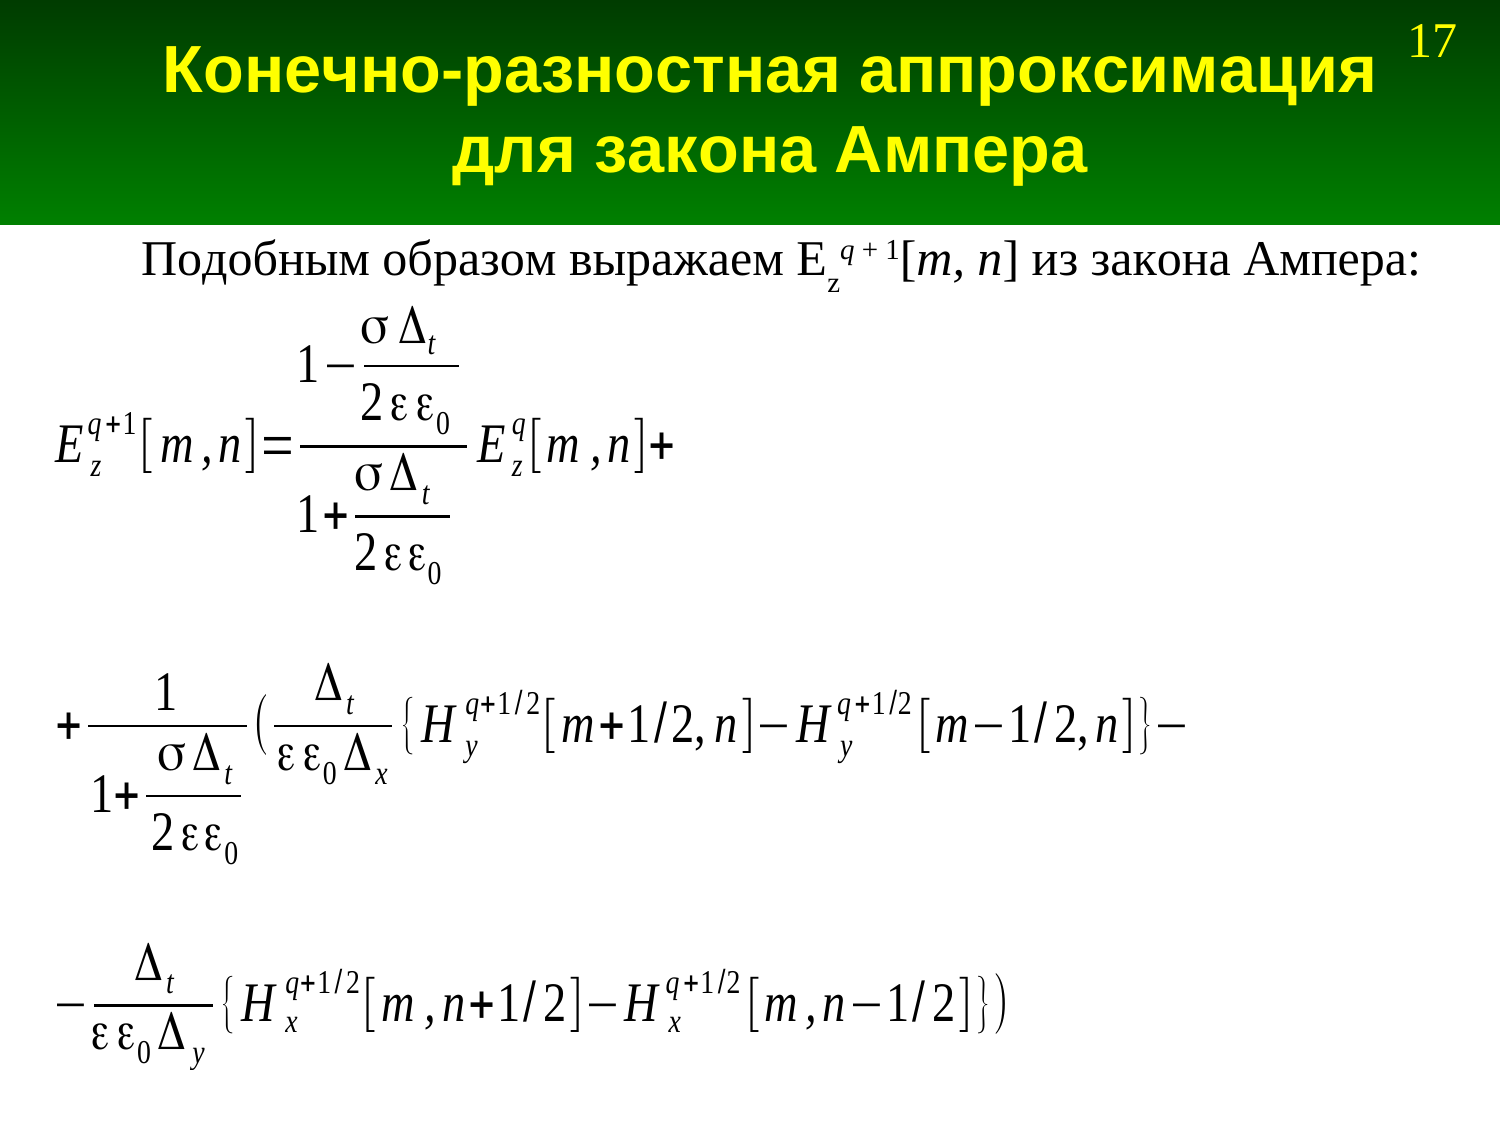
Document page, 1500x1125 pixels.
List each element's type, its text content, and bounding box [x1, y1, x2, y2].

chart [41, 301, 1204, 1070]
title Конечно-разностная аппроксимация для закона Ампера [100, 7, 1441, 204]
text_box Подобным образом выражаем Ezq + 1[m, n] из закона Ампера: [126, 218, 1437, 306]
